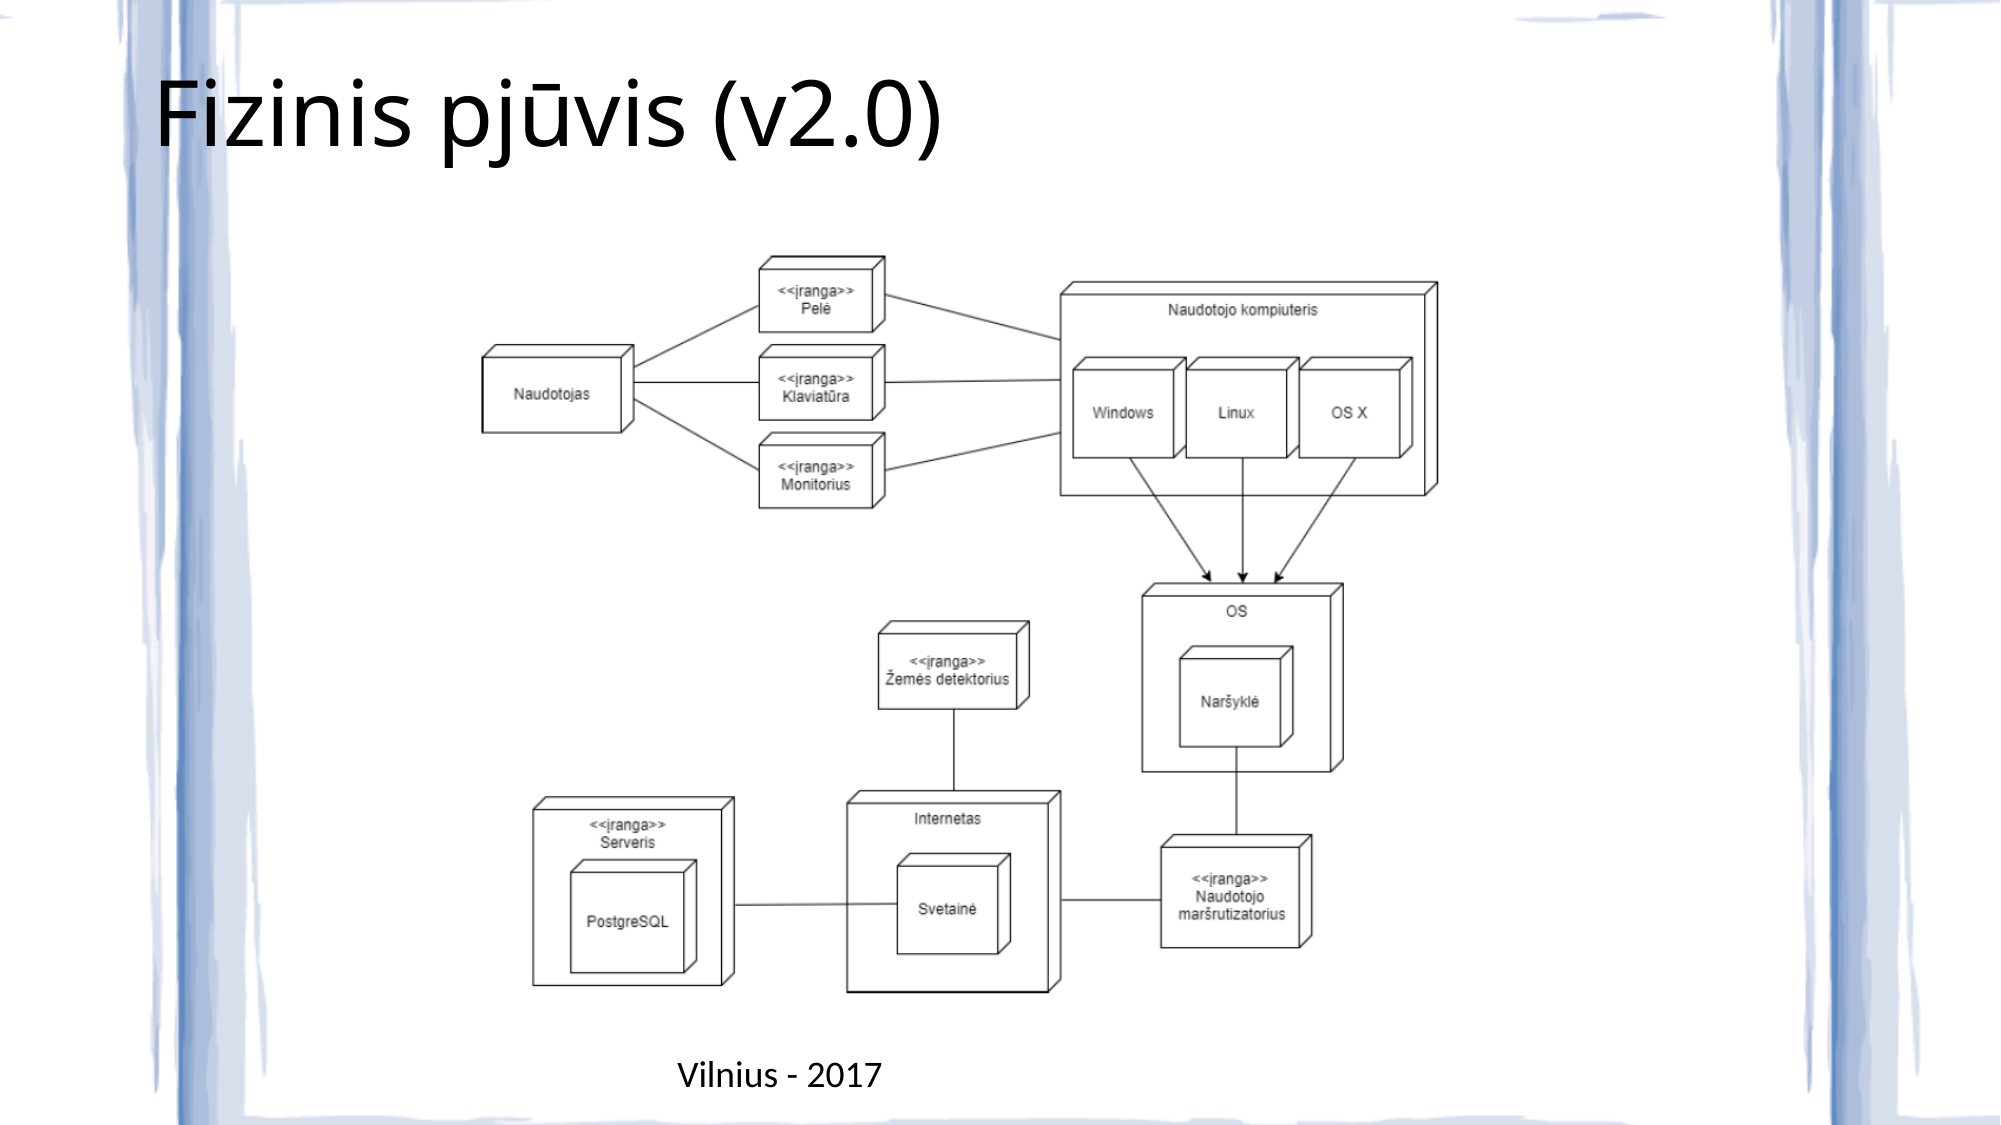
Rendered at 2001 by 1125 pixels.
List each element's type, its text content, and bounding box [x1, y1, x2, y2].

picture [0, 0, 2001, 1125]
footer Vilnius - 2017 [662, 1042, 1338, 1103]
title Fizinis pjūvis (v2.0) [137, 59, 1863, 278]
